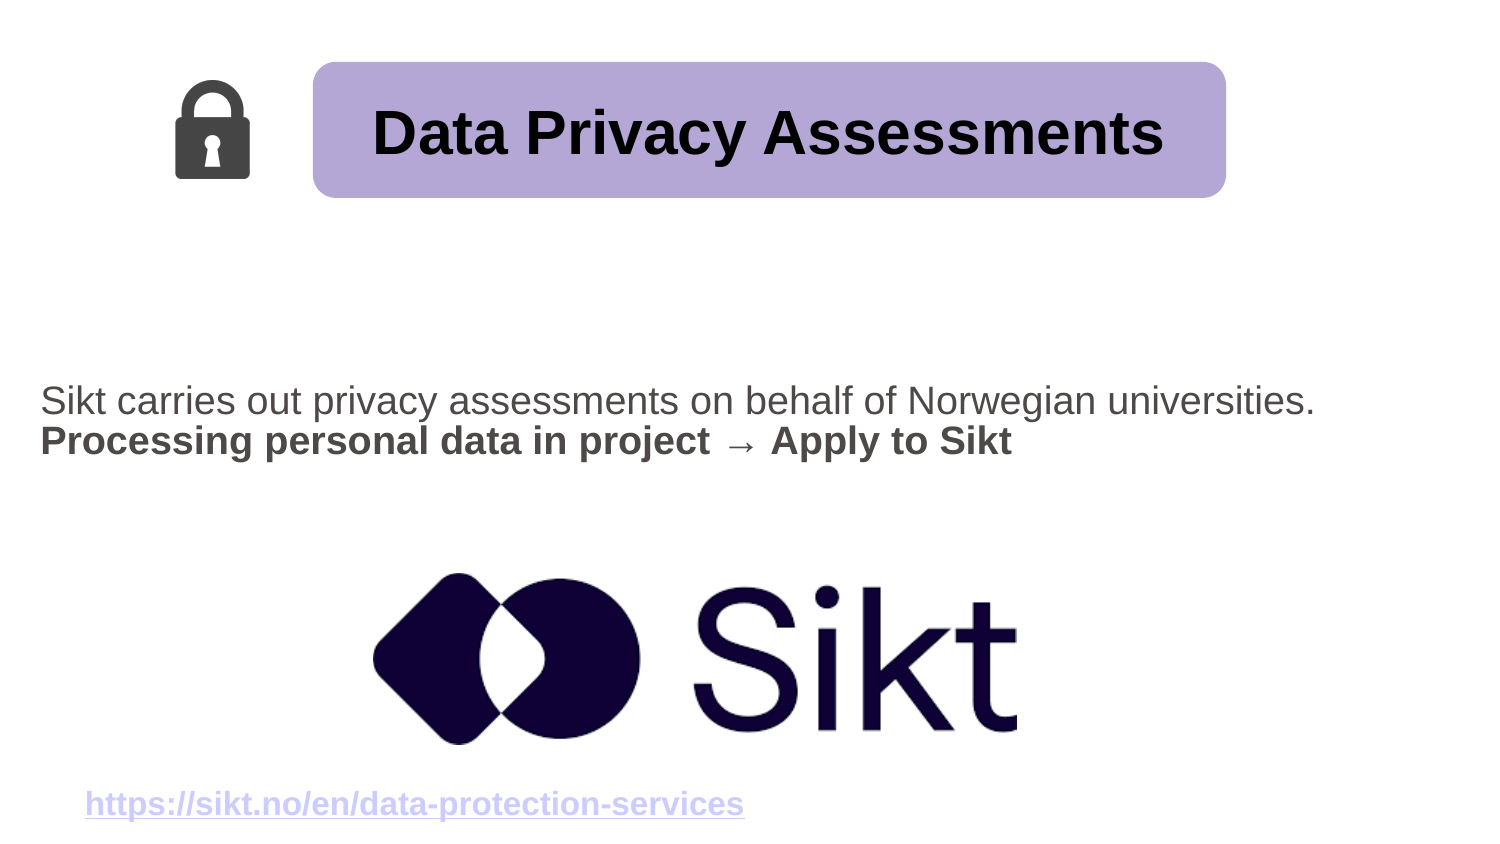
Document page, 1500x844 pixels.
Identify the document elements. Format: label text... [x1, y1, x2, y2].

picture [163, 80, 262, 179]
text_box https://sikt.no/en/data-protection-services [69, 761, 1286, 838]
text_box Data Privacy Assessments [313, 62, 1226, 198]
text_box Sikt carries out privacy assessments on behalf of Norwegian universities. Processing personal data in project → Apply to Sikt Minimum 30 days before data collection starts [40, 170, 1414, 768]
picture [373, 573, 1017, 745]
